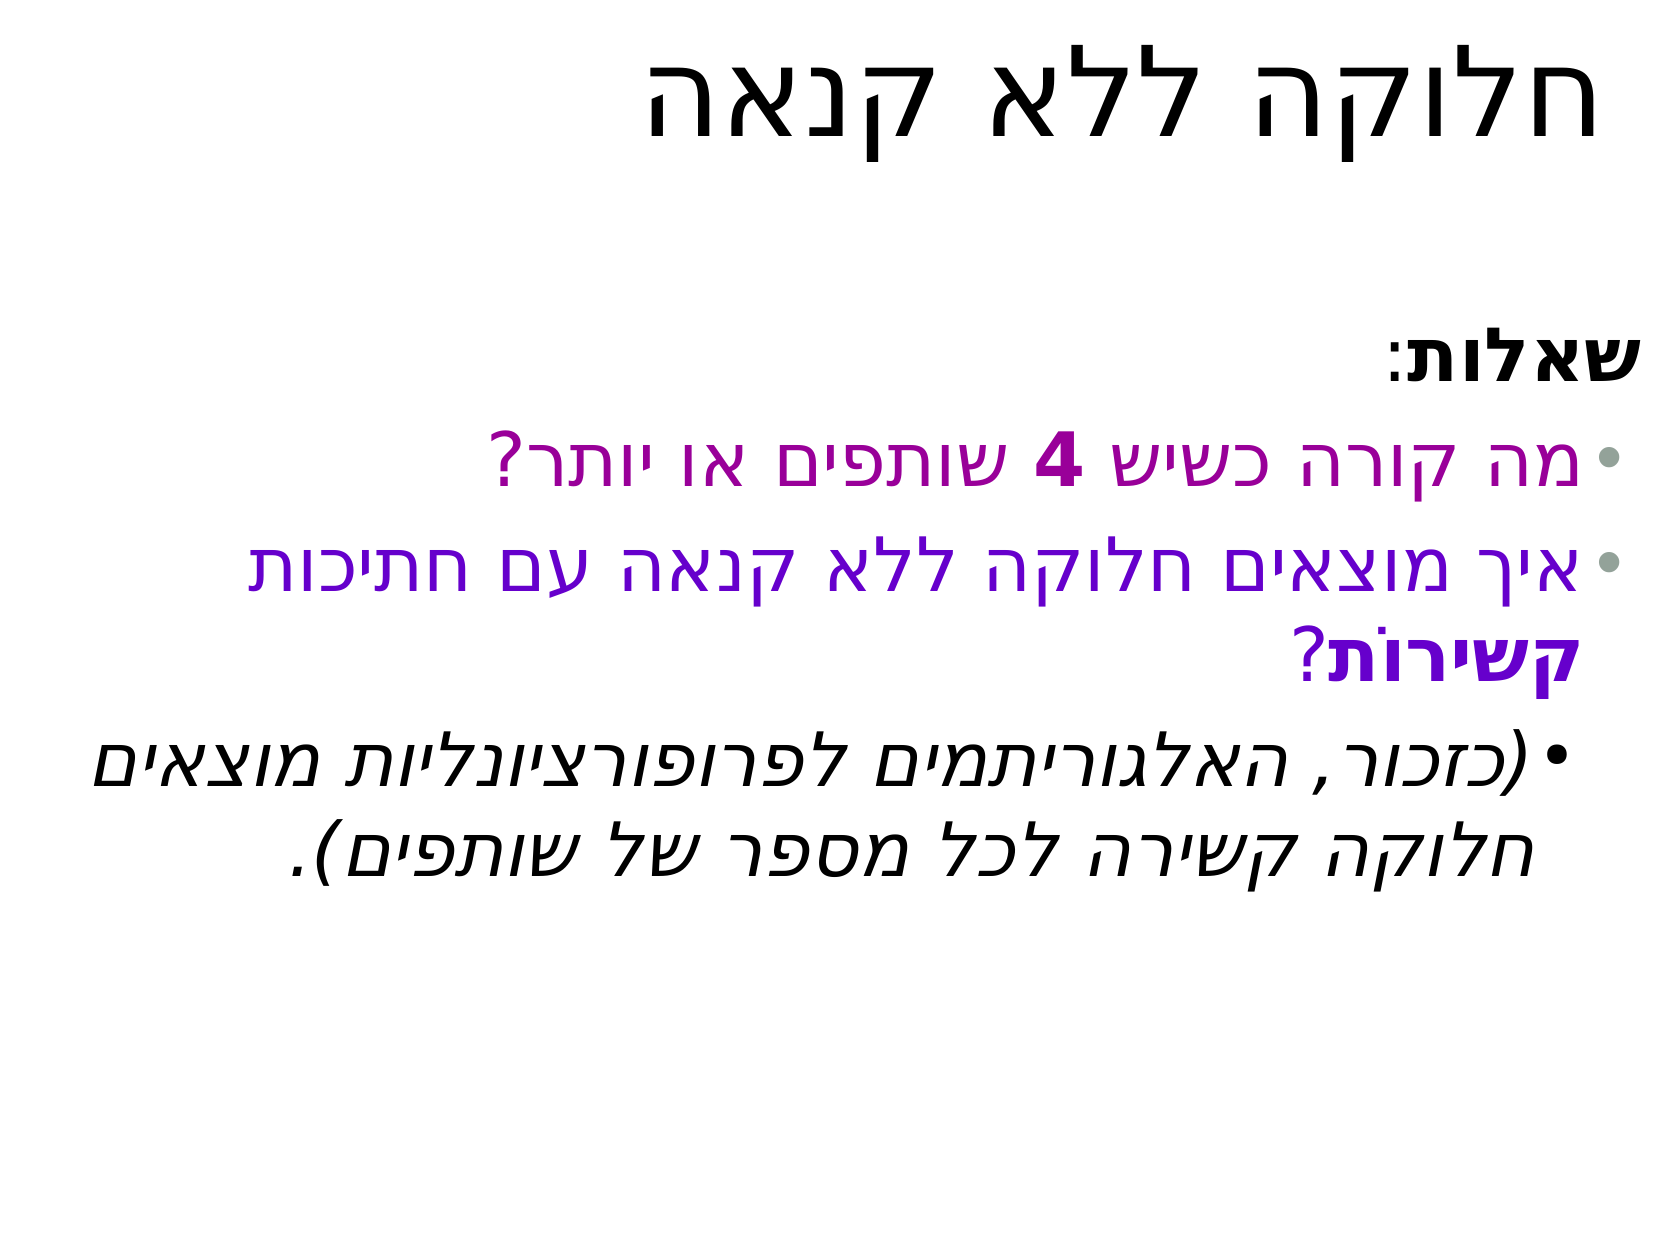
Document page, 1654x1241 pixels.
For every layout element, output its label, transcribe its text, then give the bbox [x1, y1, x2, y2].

text_box שאלות: מה קורה כשיש 4 שותפים או יותר? איך מוצאים חלוקה ללא קנאה עם חתיכות קשירוֹת? (כזכור, האלגוריתמים לפרופורציונליות מוצאים חלוקה קשירה לכל מספר של שותפים). [2, 298, 1654, 825]
title חלוקה ללא קנאה [30, 7, 1654, 166]
